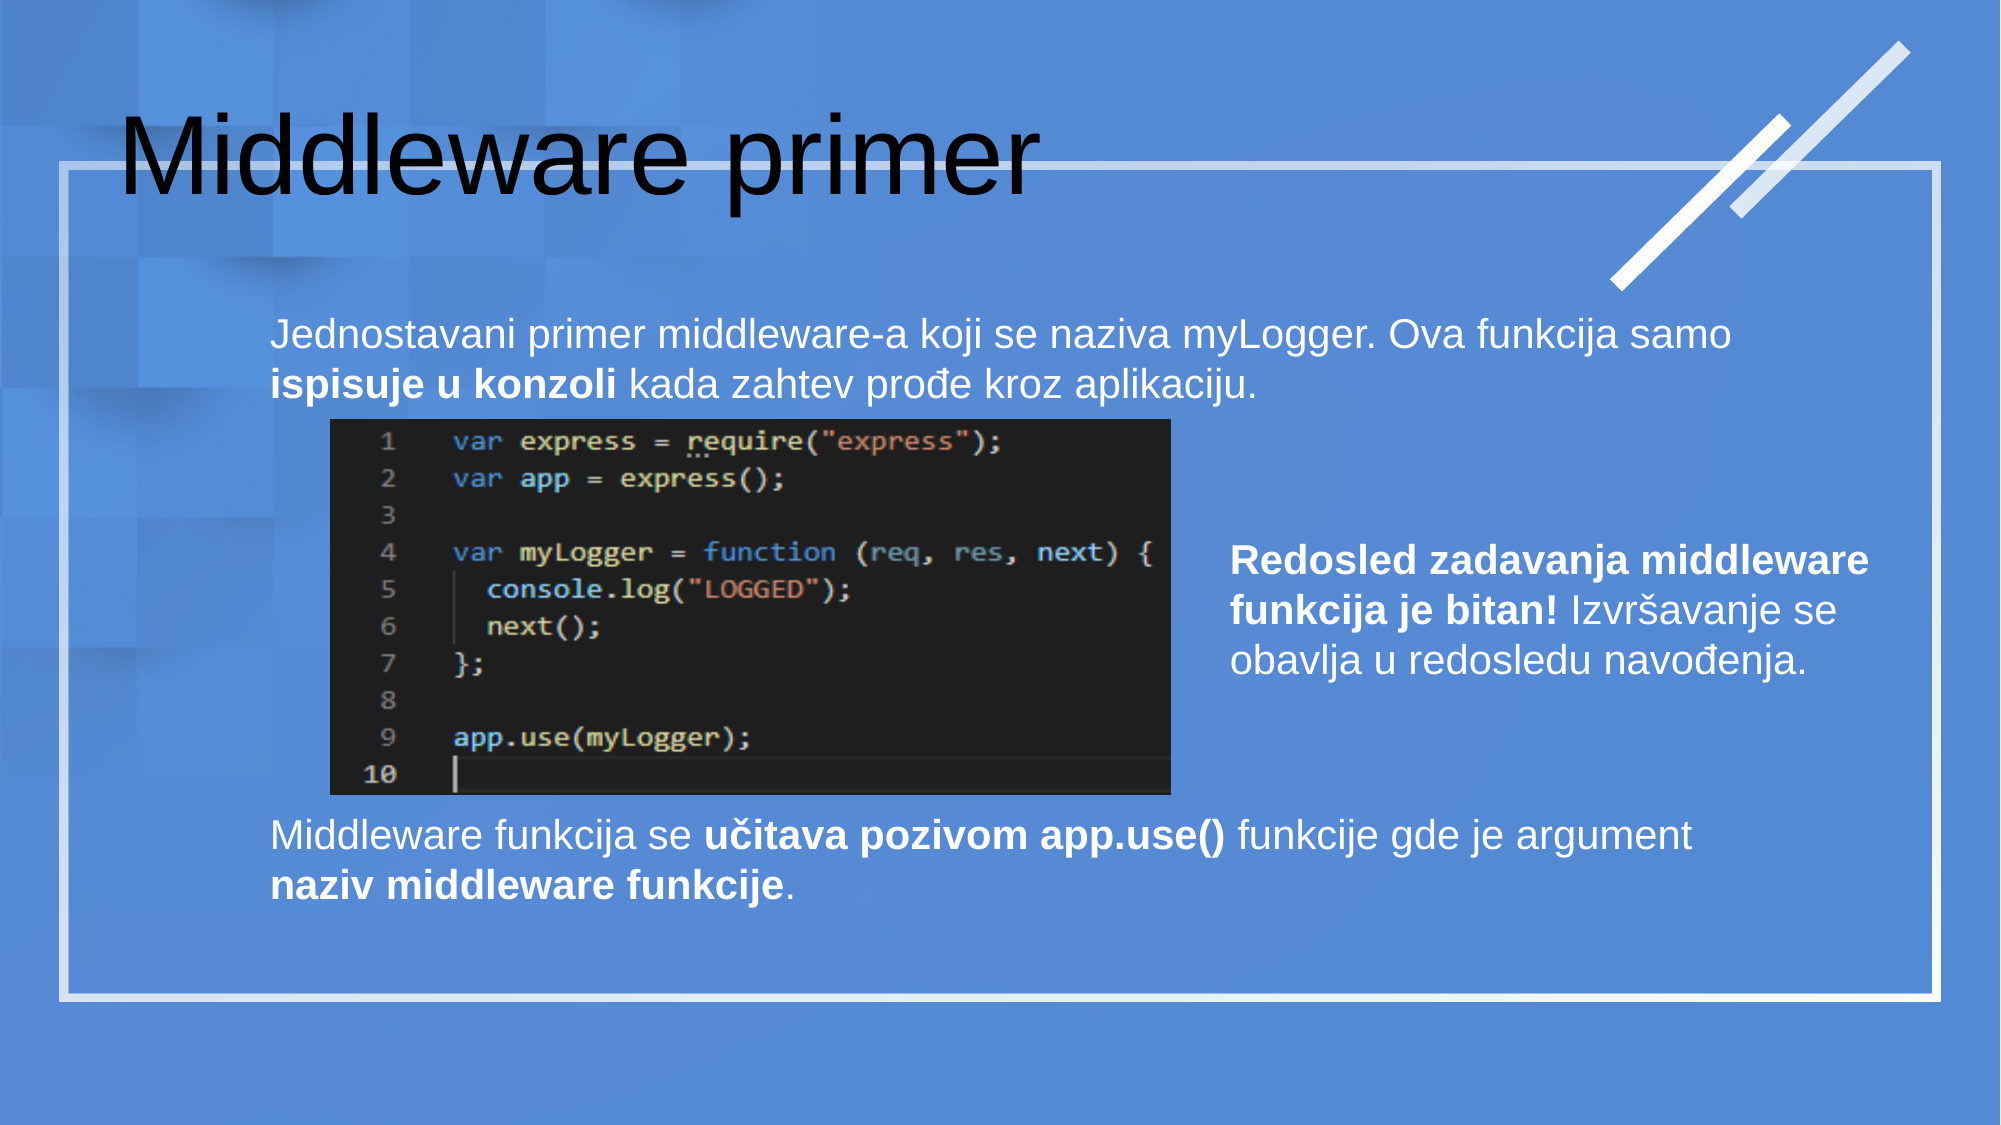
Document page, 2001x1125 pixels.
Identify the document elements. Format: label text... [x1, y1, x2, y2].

text_box Redosled zadavanja middleware funkcija je bitan! Izvršavanje se obavlja u redosledu navođenja. [1215, 525, 1891, 690]
picture [0, 0, 2001, 1125]
text_box Jednostavani primer middleware-a koji se naziva myLogger. Ova funkcija samo ispisuje u konzoli kada zahtev prođe kroz aplikaciju. Middleware funkcija se učitava pozivom app.use() funkcije gde je argument naziv middleware funkcije. [255, 299, 1786, 916]
text_box Middleware primer [102, 74, 1175, 225]
text_box [59, 40, 1941, 1002]
